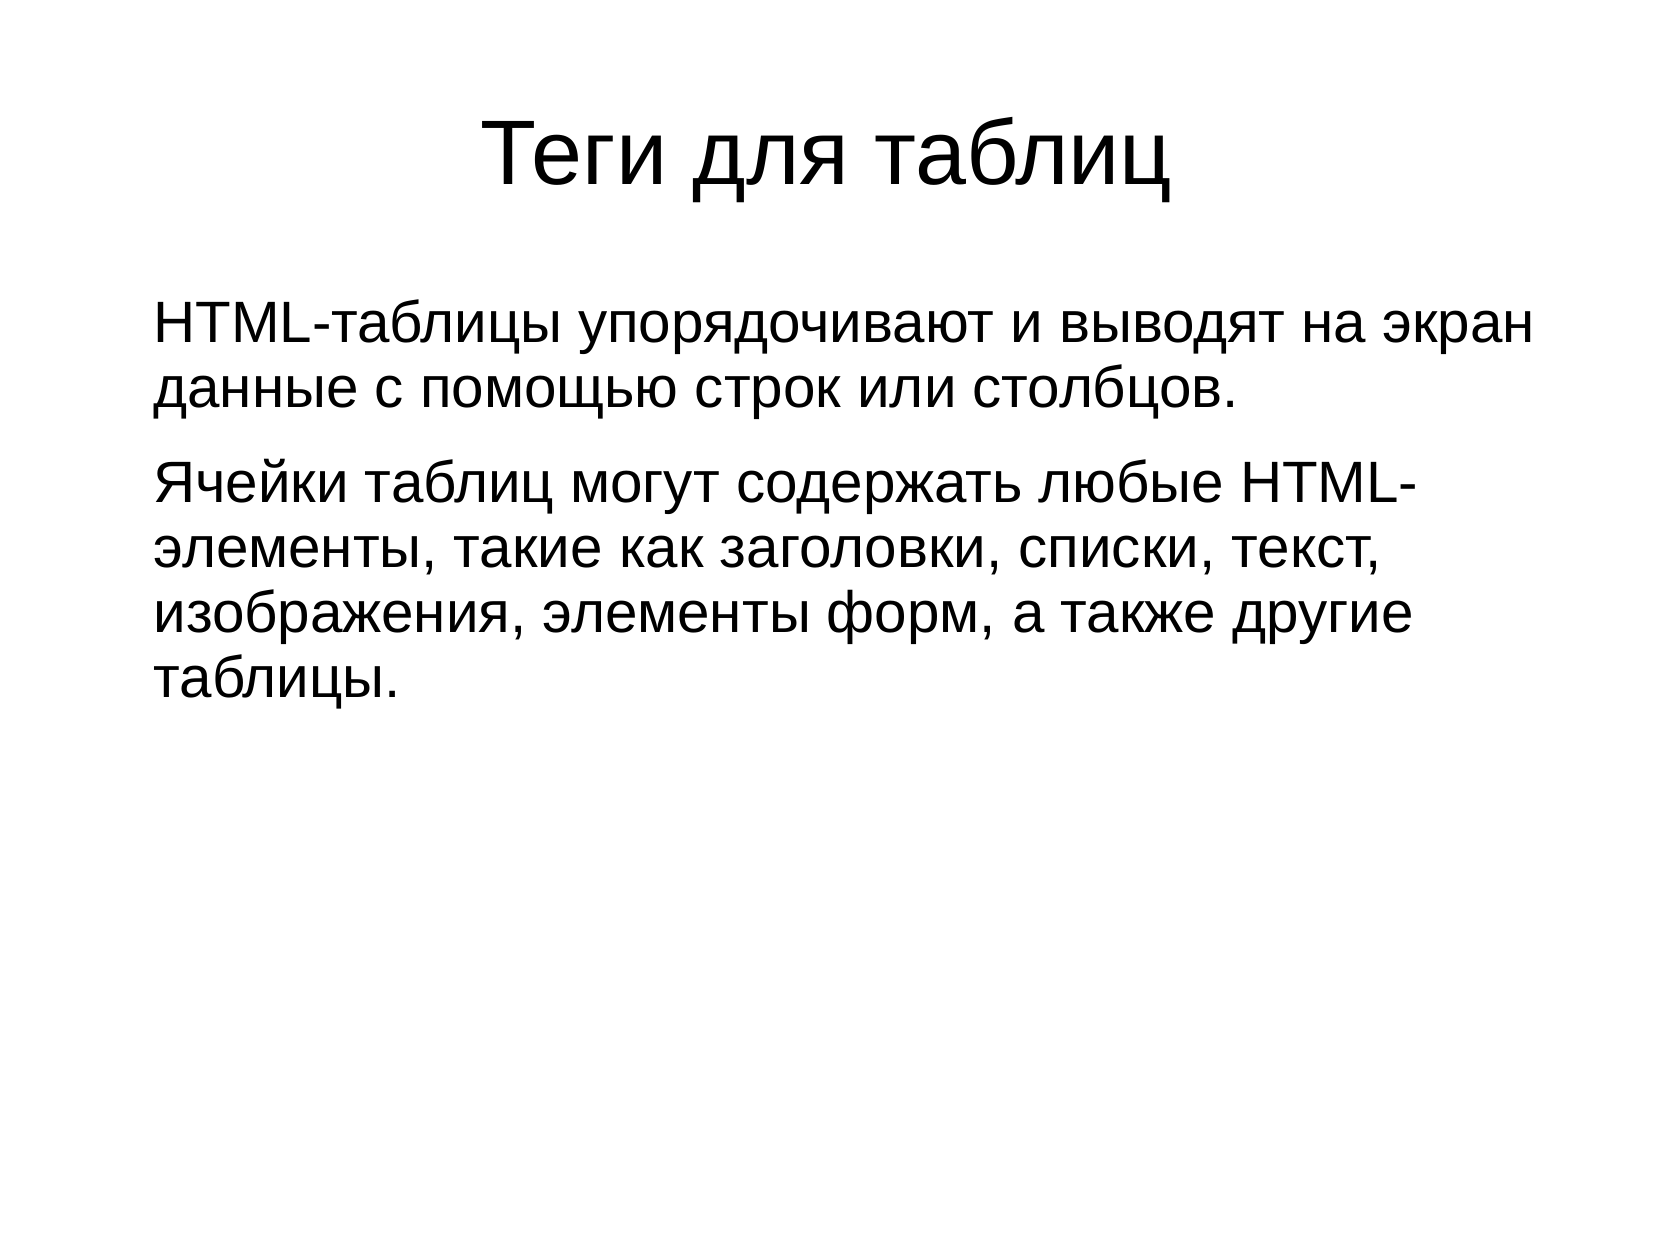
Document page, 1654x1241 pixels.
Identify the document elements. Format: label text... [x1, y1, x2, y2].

title Теги для таблиц [82, 49, 1571, 257]
list HTML-таблицы упорядочивают и выводят на экран данные с помощью строк или столбцов. Ячейки таблиц могут содержать любые HTML-элементы, такие как заголовки, списки, текст, изображения, элементы форм, а также другие таблицы. [82, 290, 1571, 1109]
